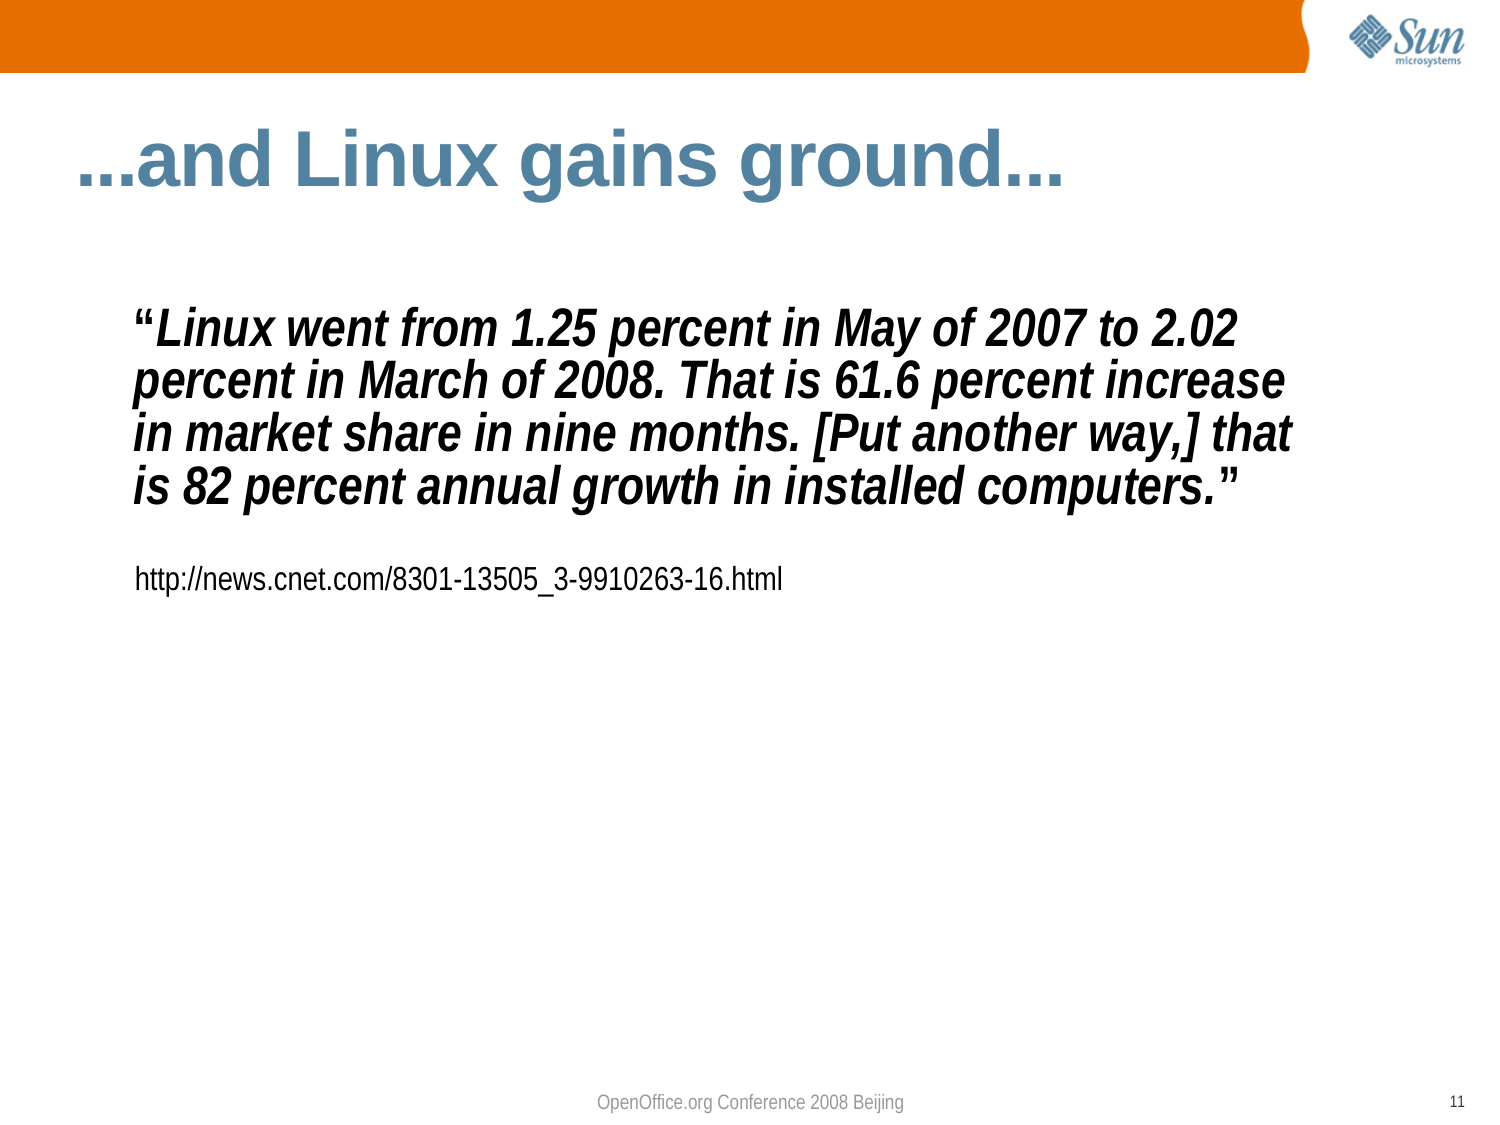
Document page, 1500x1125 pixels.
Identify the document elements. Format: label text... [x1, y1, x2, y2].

text_box http://news.cnet.com/8301-13505_3-9910263-16.html [122, 564, 875, 604]
list “Linux went from 1.25 percent in May of 2007 to 2.02 percent in March of 2008. That is 61.6 percent increase in market share in nine months. [Put another way,] that is 82 percent annual growth in installed computers.” [66, 303, 1298, 762]
title ...and Linux gains ground... [75, 123, 1437, 227]
picture [0, 0, 1500, 73]
